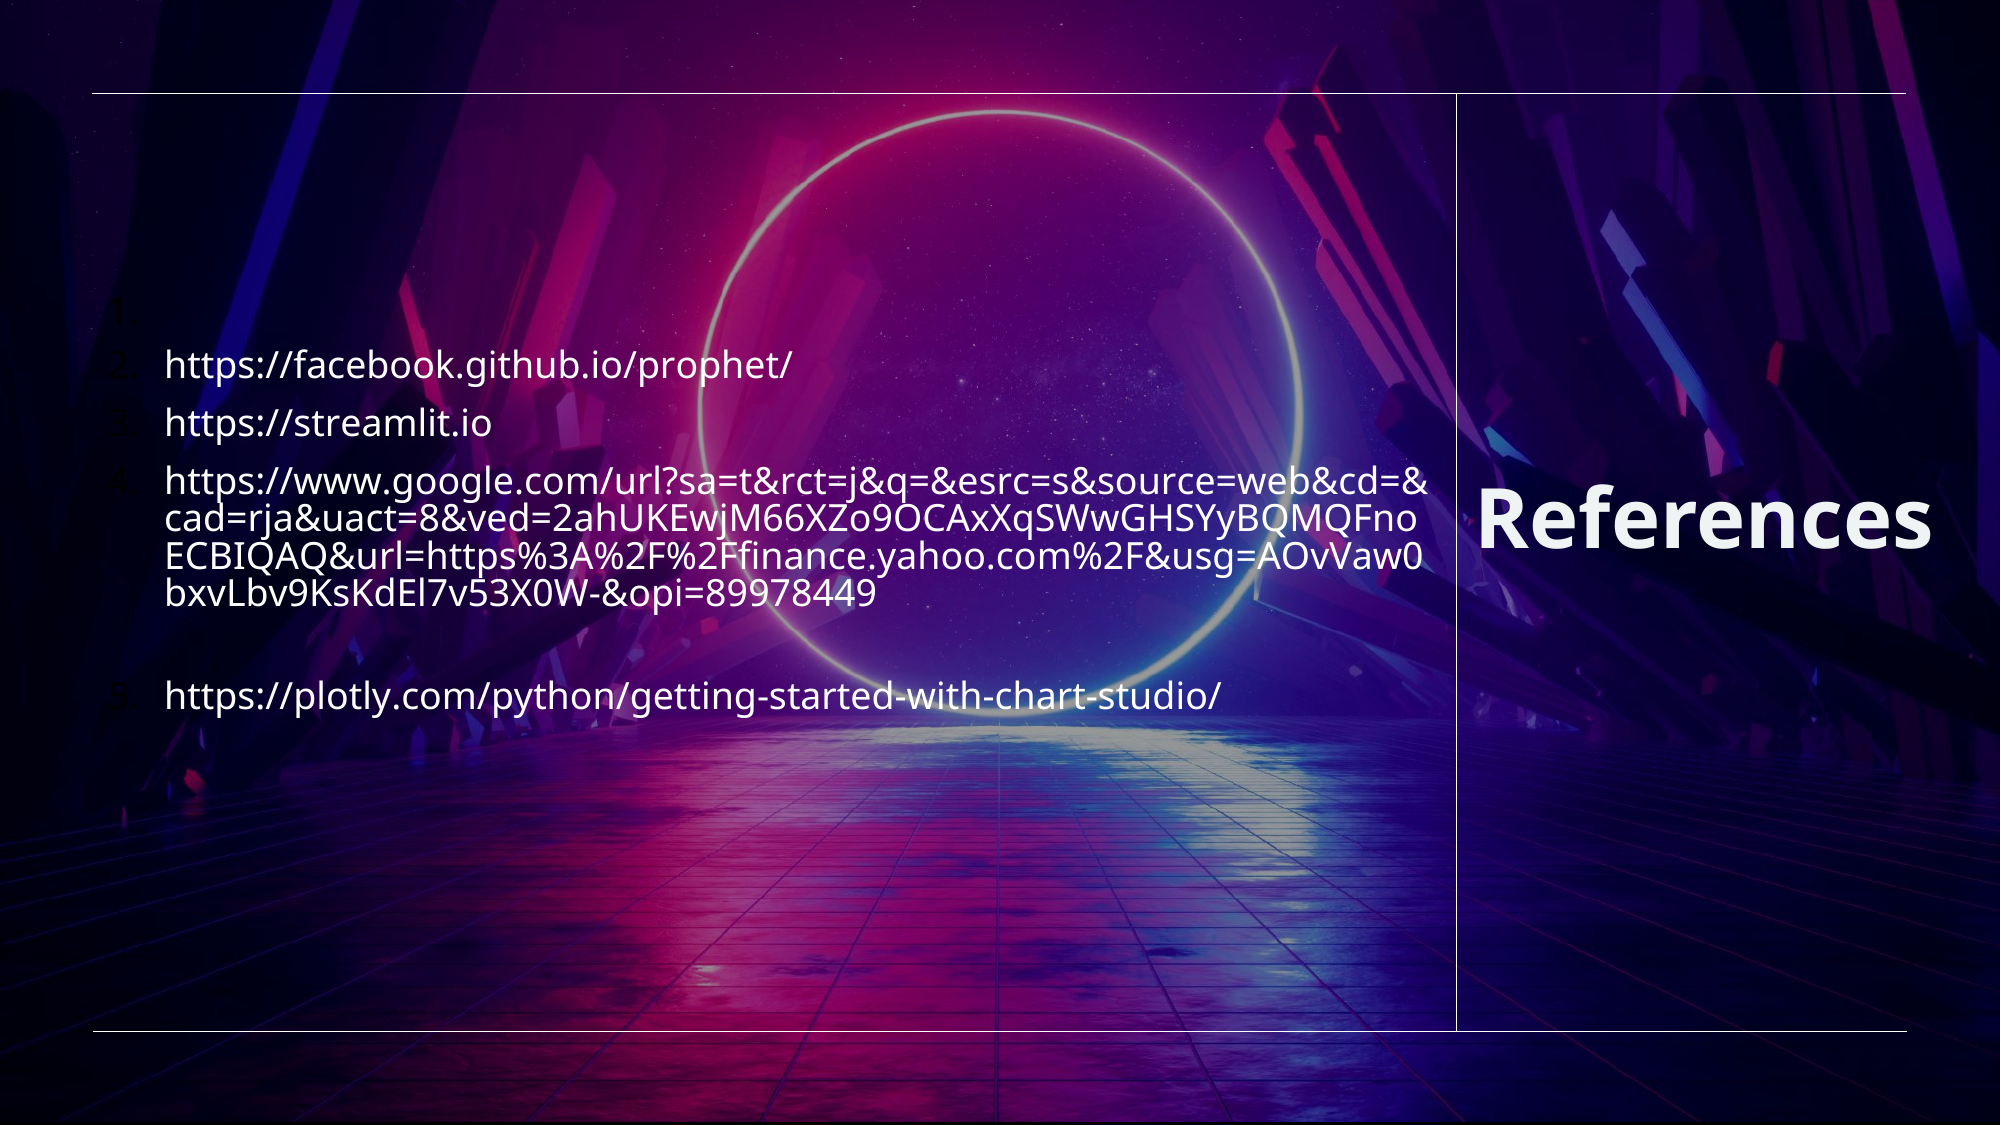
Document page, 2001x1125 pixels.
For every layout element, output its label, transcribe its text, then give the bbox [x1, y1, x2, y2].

text_box https://facebook.github.io/prophet/ https://streamlit.io https://www.google.com/url?sa=t&rct=j&q=&esrc=s&source=web&cd=&cad=rja&uact=8&ved=2ahUKEwjM66XZo9OCAxXqSWwGHSYyBQMQFnoECBIQAQ&url=https%3A%2F%2Ffinance.yahoo.com%2F&usg=AOvVaw0bxvLbv9KsKdEl7v53X0W-&opi=89978449 https://plotly.com/python/getting-started-with-chart-studio/ [92, 276, 1457, 732]
picture [0, 0, 2000, 1122]
text_box References [1457, 457, 1954, 574]
